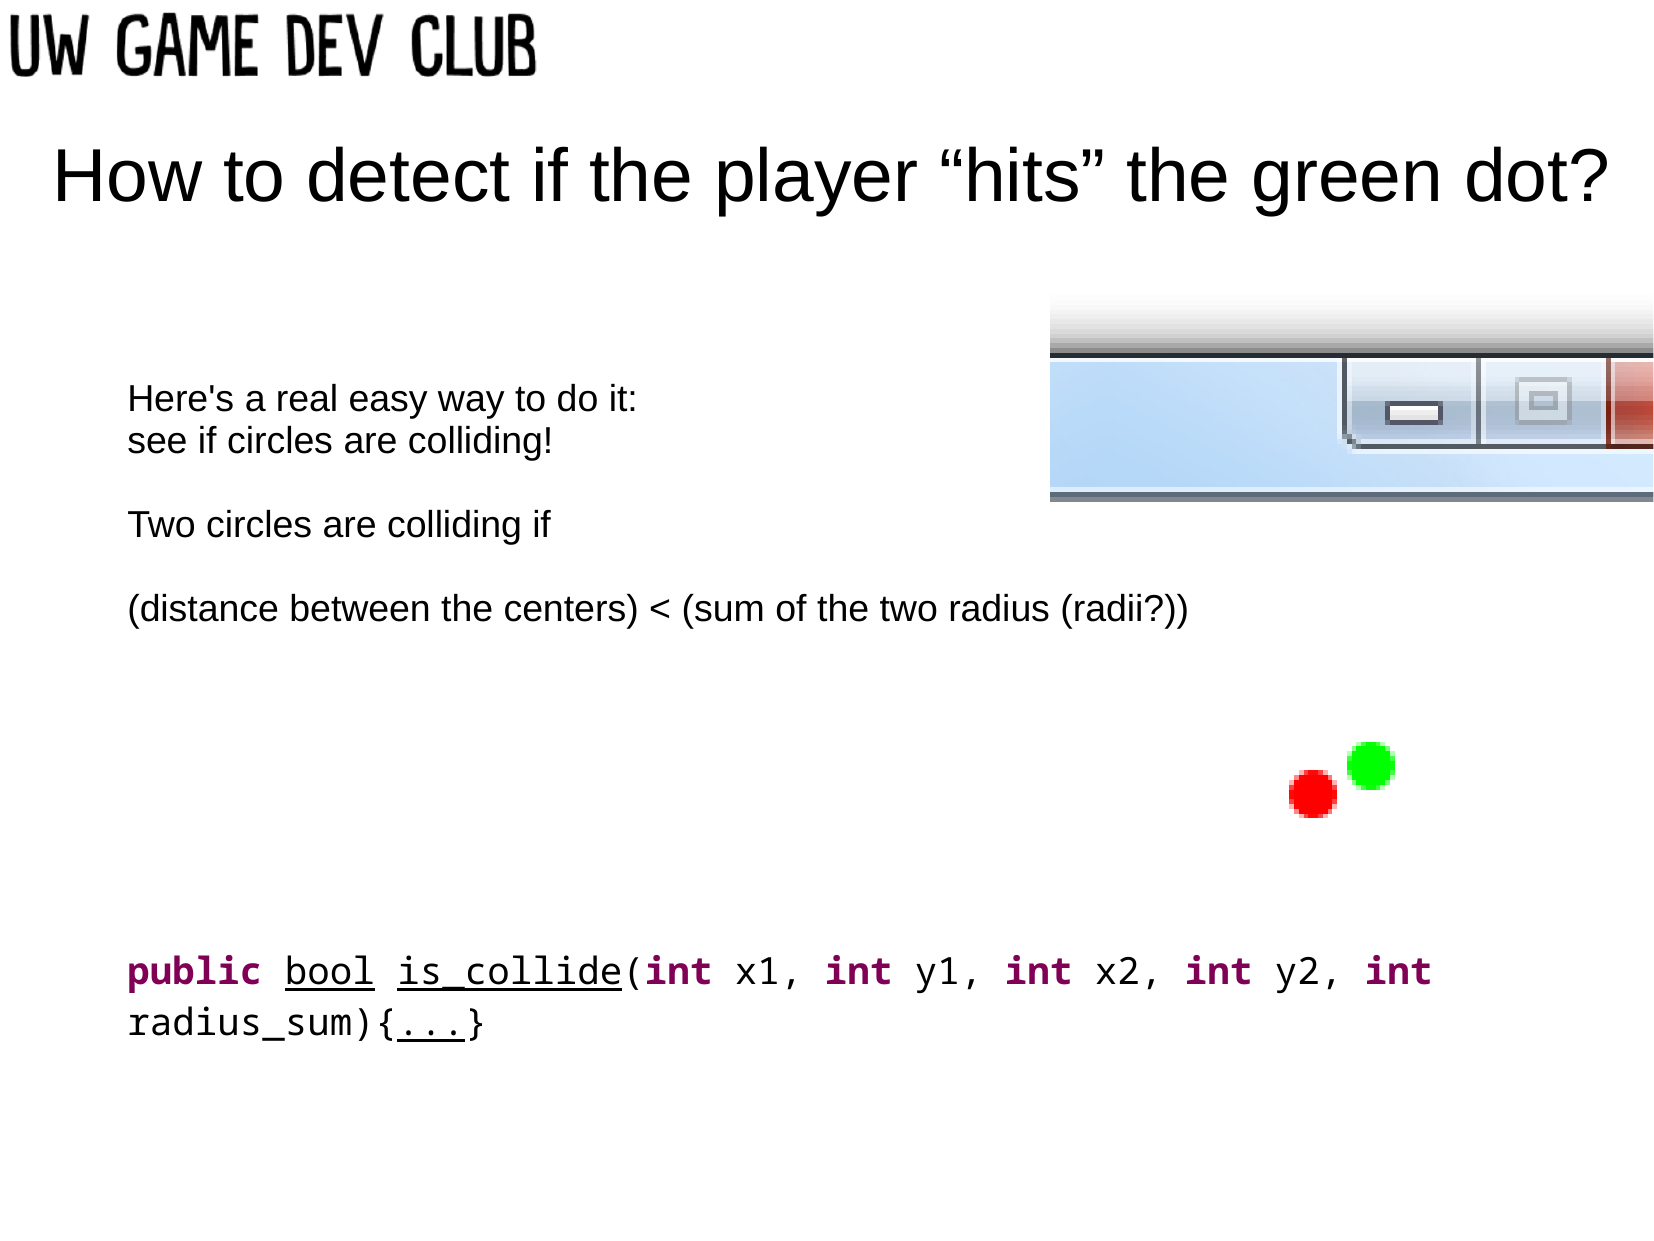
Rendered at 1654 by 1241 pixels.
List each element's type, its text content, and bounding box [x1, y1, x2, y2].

picture [1050, 262, 1654, 1054]
text_box Here's a real easy way to do it: see if circles are colliding! Two circles are colliding if (distance between the centers) < (sum of the two radius (radii?)) [112, 370, 1238, 638]
picture [3, 7, 552, 82]
text_box public bool is_collide(int x1, int y1, int x2, int y2, int radius_sum){...} [112, 937, 1617, 991]
text_box How to detect if the player “hits” the green dot? [37, 126, 1650, 226]
